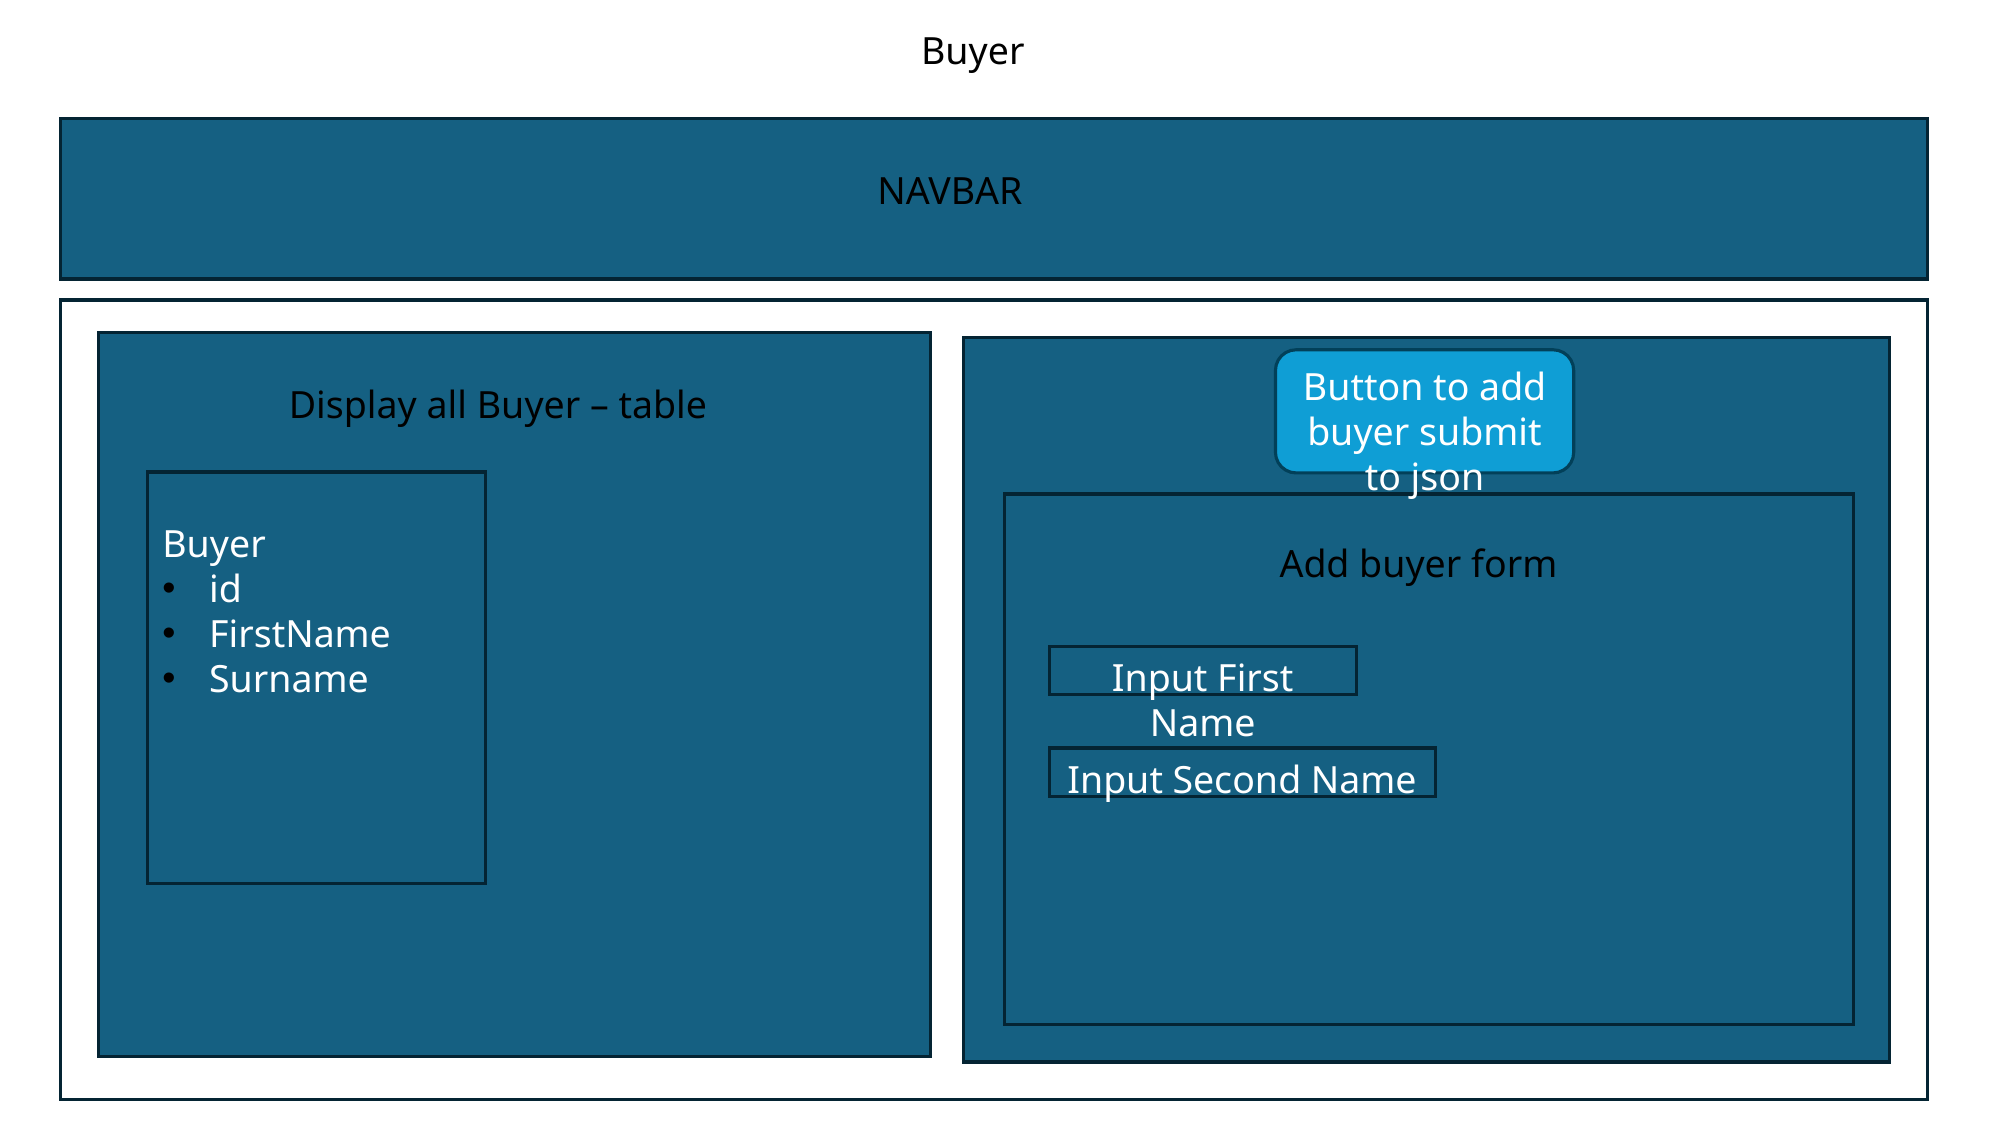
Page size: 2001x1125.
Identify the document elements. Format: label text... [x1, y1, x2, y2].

text_box NAVBAR [360, 159, 1540, 221]
text_box Buyer [746, 19, 1201, 81]
text_box Input Second Name [1049, 748, 1435, 796]
text_box [99, 332, 931, 1057]
text_box Button to add buyer submit to json [1275, 349, 1574, 473]
text_box Buyer id FirstName Surname [147, 472, 485, 883]
text_box Add buyer form [1264, 532, 1574, 593]
text_box Input First Name [1049, 646, 1357, 694]
text_box [61, 118, 1928, 279]
text_box Display all Buyer – table [273, 373, 747, 434]
text_box [963, 337, 1890, 1062]
